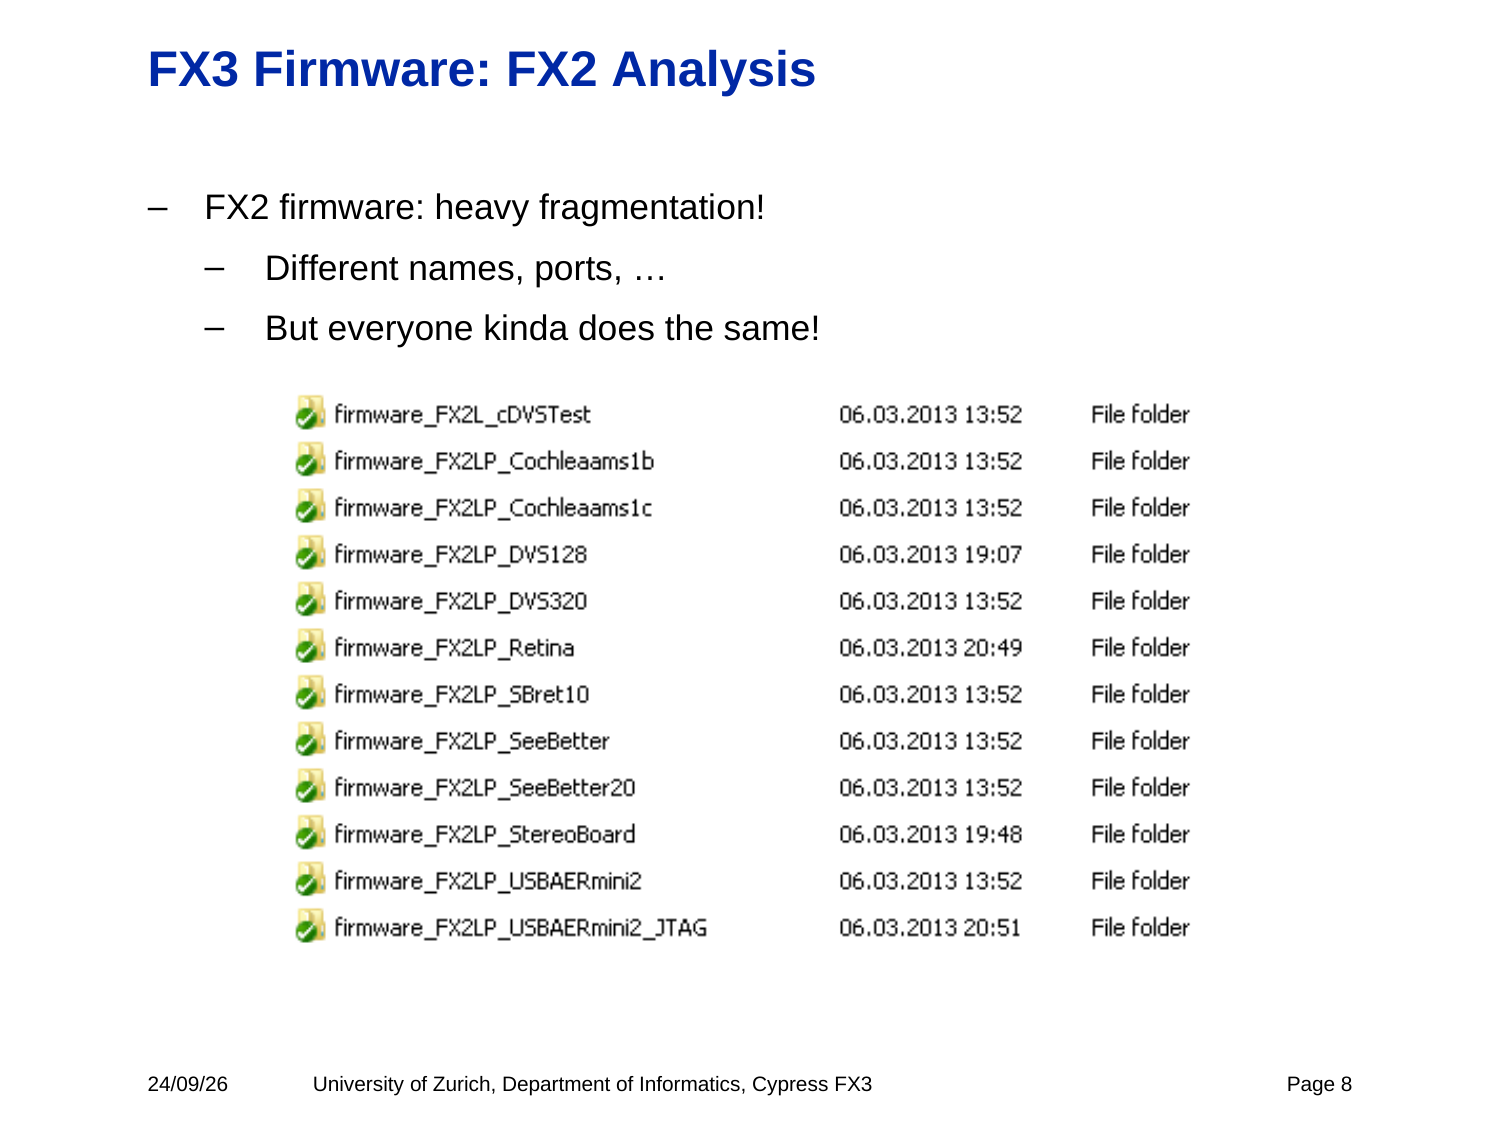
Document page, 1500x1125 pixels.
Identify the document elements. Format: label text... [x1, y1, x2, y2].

list FX2 firmware: heavy fragmentation! Different names, ports, … But everyone kinda does the same! [147, 184, 1353, 1000]
title FX3 Firmware: FX2 Analysis [147, 31, 1353, 137]
picture [265, 381, 1270, 945]
